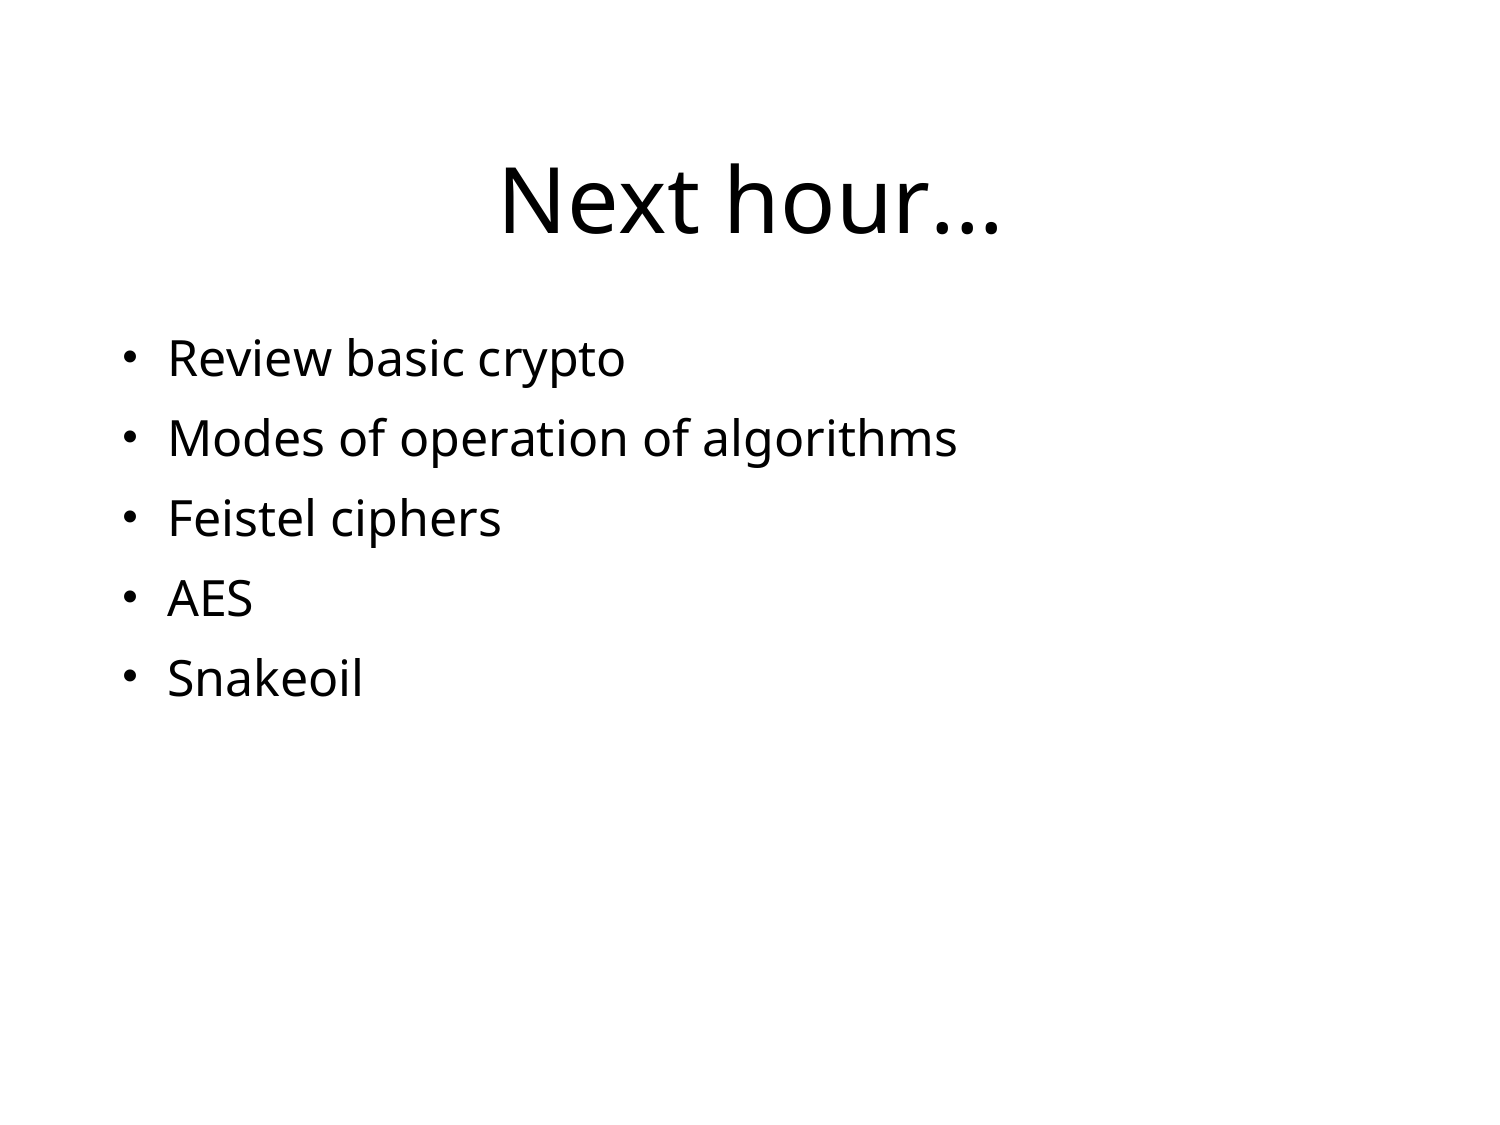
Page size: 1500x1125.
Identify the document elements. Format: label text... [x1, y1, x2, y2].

list Review basic crypto Modes of operation of algorithms Feistel ciphers AES Snakeoil [121, 326, 1381, 990]
title Next hour... [121, 104, 1381, 290]
